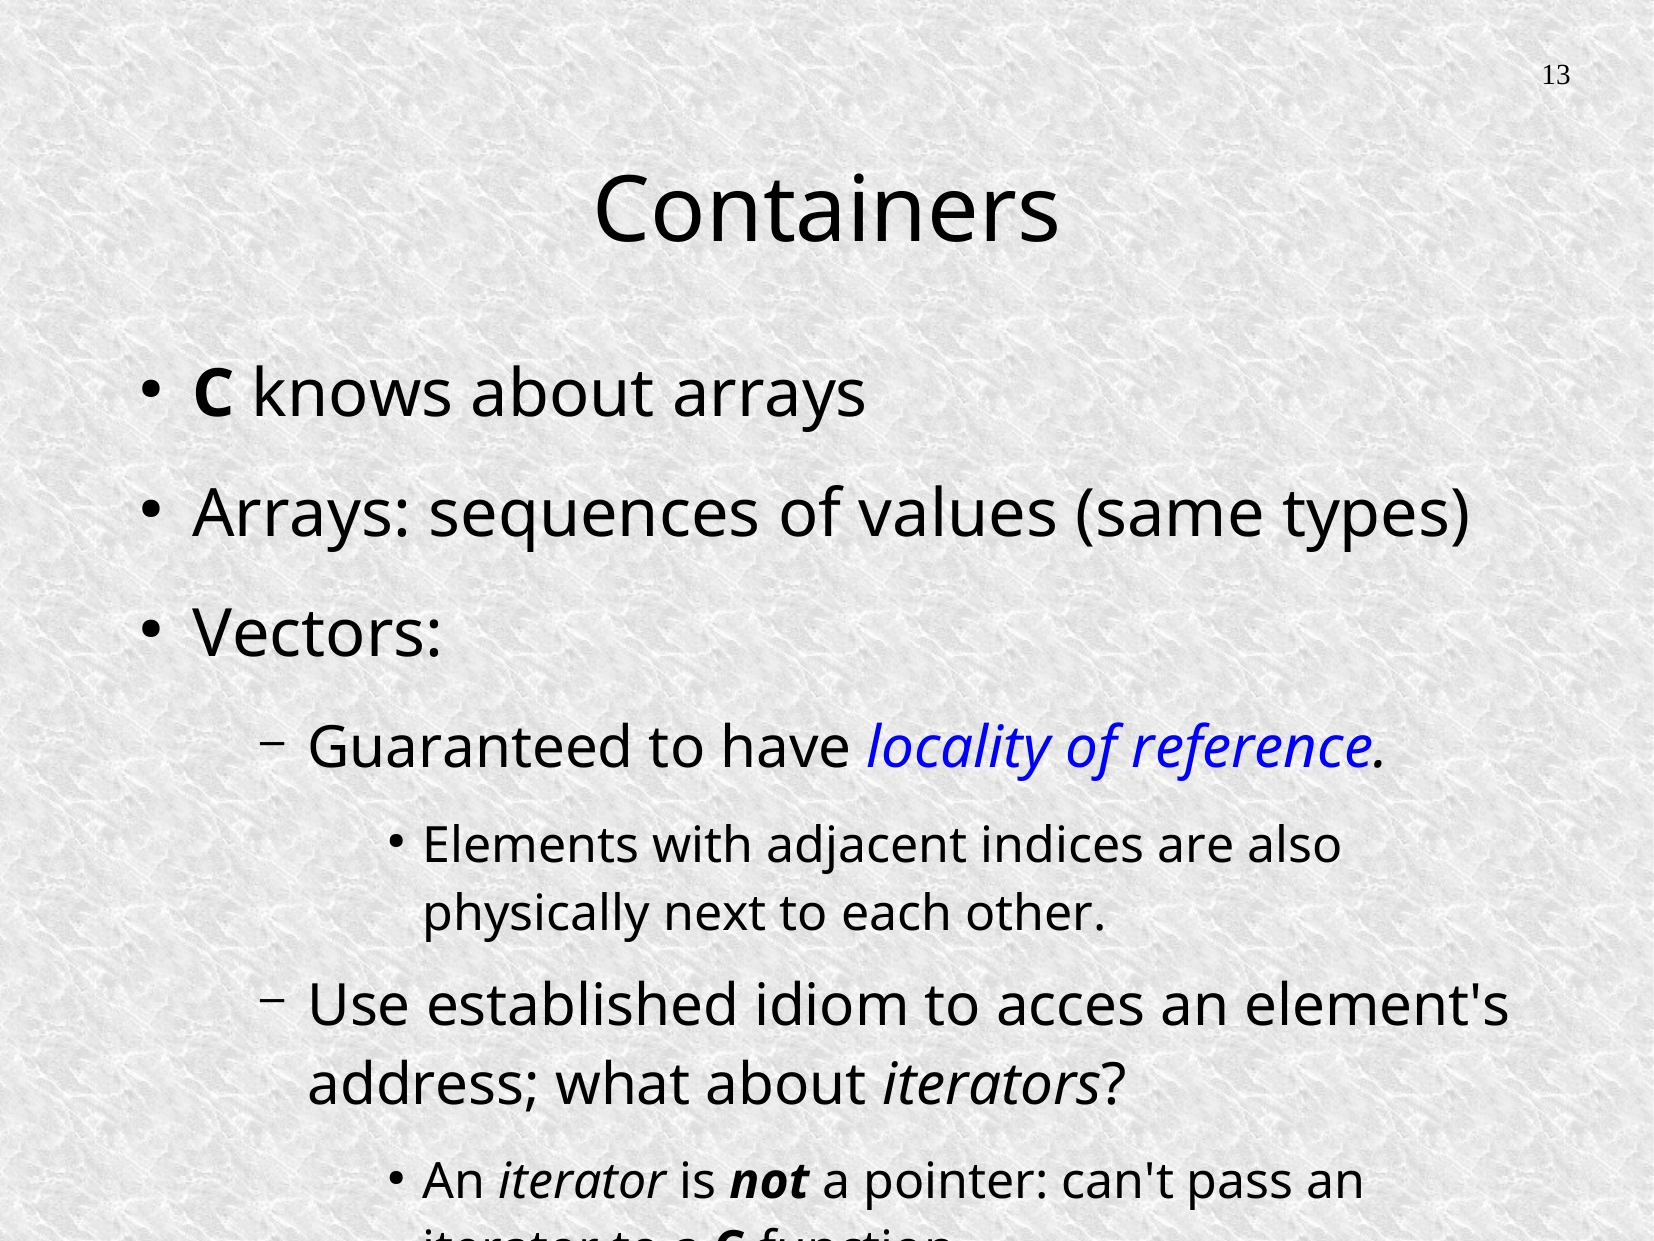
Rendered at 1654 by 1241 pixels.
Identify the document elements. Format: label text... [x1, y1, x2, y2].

picture [0, 0, 1654, 1241]
list C knows about arrays Arrays: sequences of values (same types) Vectors: Guaranteed to have locality of reference. Elements with adjacent indices are also physically next to each other. Use established idiom to acces an element's address; what about iterators? An iterator is not a pointer: can't pass an iterator to a C function [121, 344, 1534, 1241]
title Containers [121, 102, 1534, 311]
